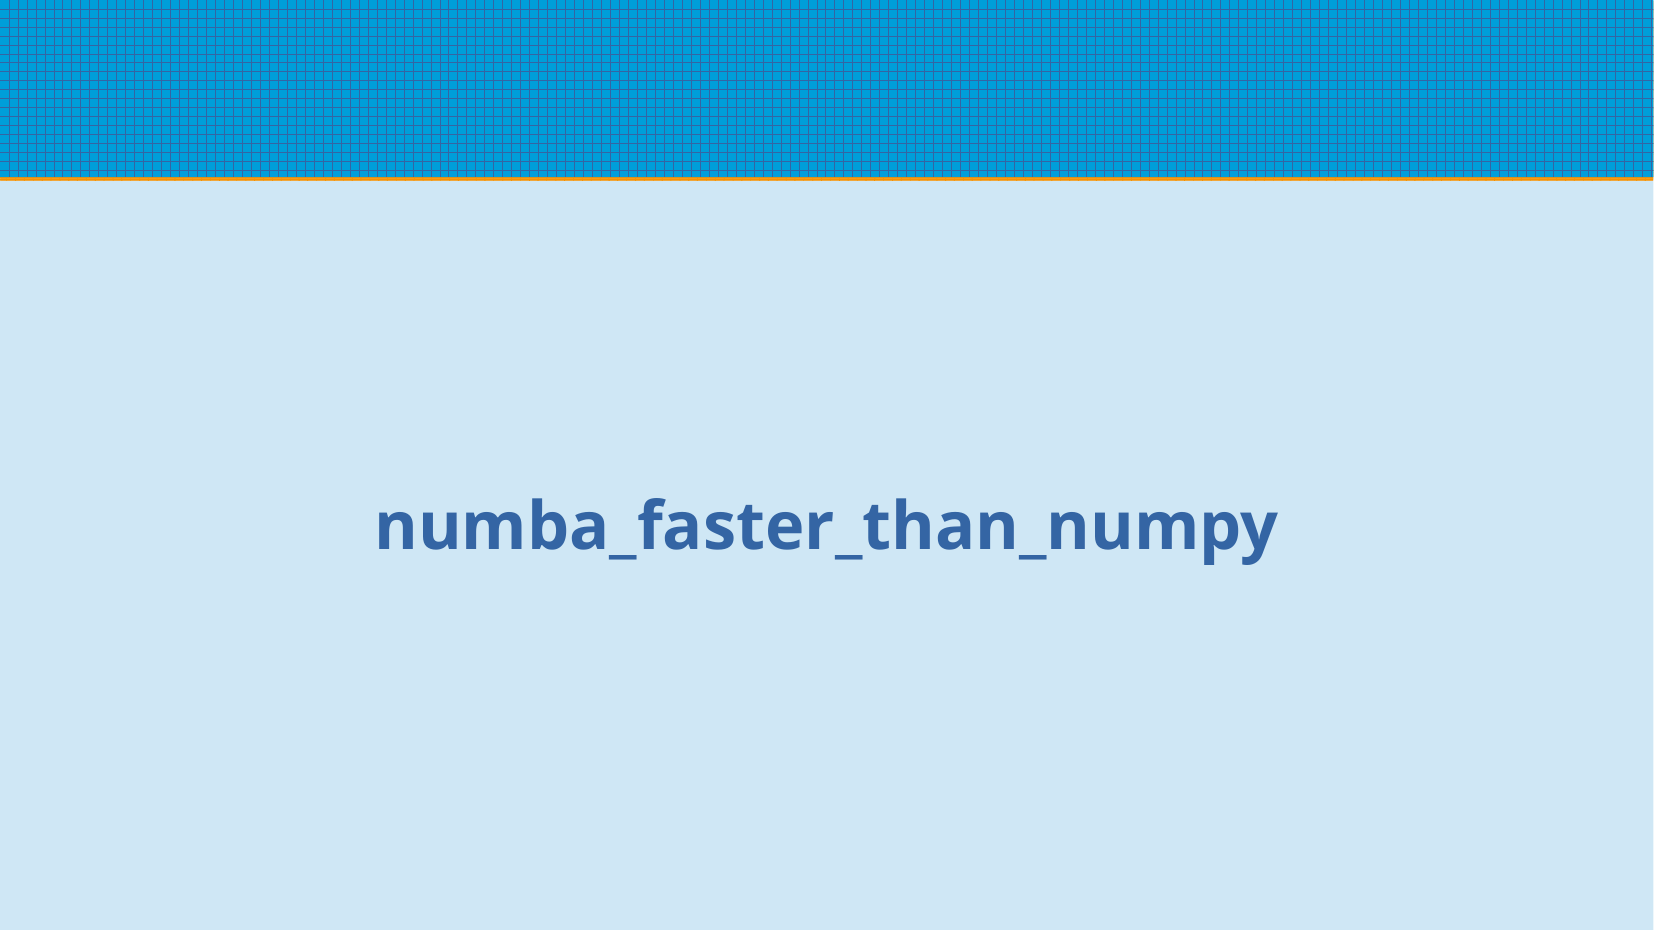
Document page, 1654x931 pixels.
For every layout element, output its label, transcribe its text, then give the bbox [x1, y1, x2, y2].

subtitle numba_faster_than_numpy [88, 236, 1565, 813]
